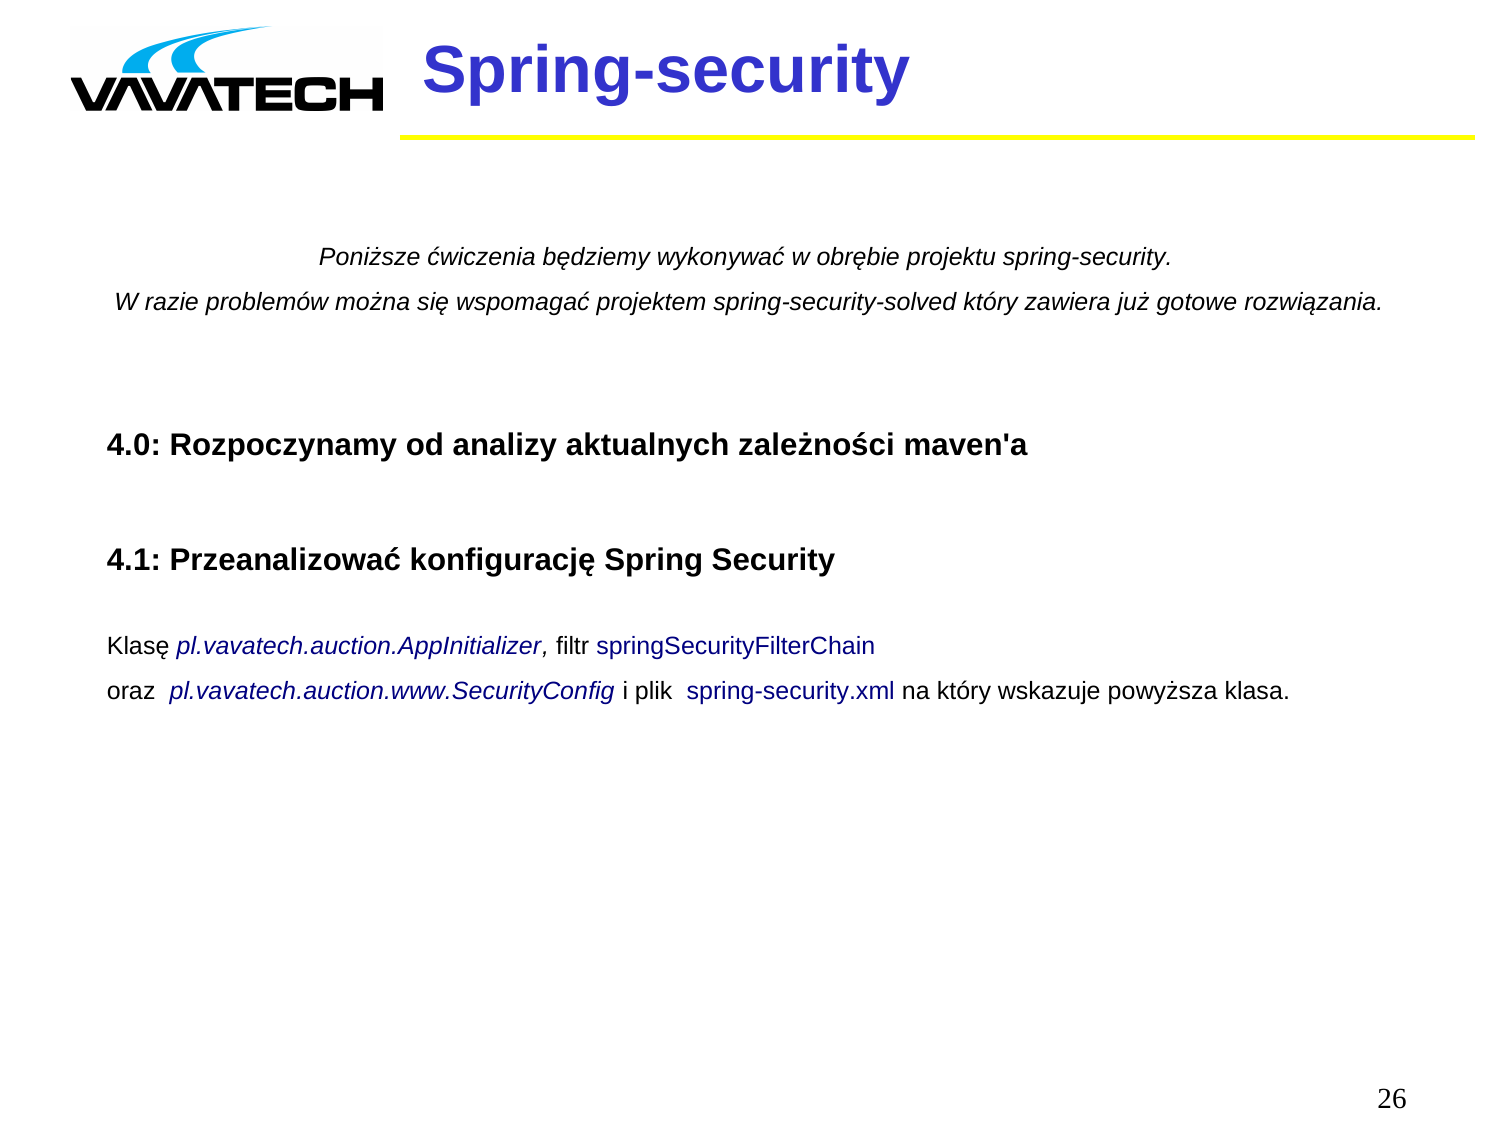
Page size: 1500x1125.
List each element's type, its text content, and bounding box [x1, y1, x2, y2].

picture [70, 26, 383, 111]
text_box Poniższe ćwiczenia będziemy wykonywać w obrębie projektu spring-security. W razie problemów można się wspomagać projektem spring-security-solved który zawiera już gotowe rozwiązania. [35, 218, 1465, 414]
text_box 4.0: Rozpoczynamy od analizy aktualnych zależności maven'a 4.1: Przeanalizować konfigurację Spring Security Klasę pl.vavatech.auction.AppInitializer, filtr springSecurityFilterChain oraz pl.vavatech.auction.www.SecurityConfig i plik spring-security.xml na który wskazuje powyższa klasa. [92, 417, 1441, 1028]
title Spring-security [407, 0, 1479, 157]
